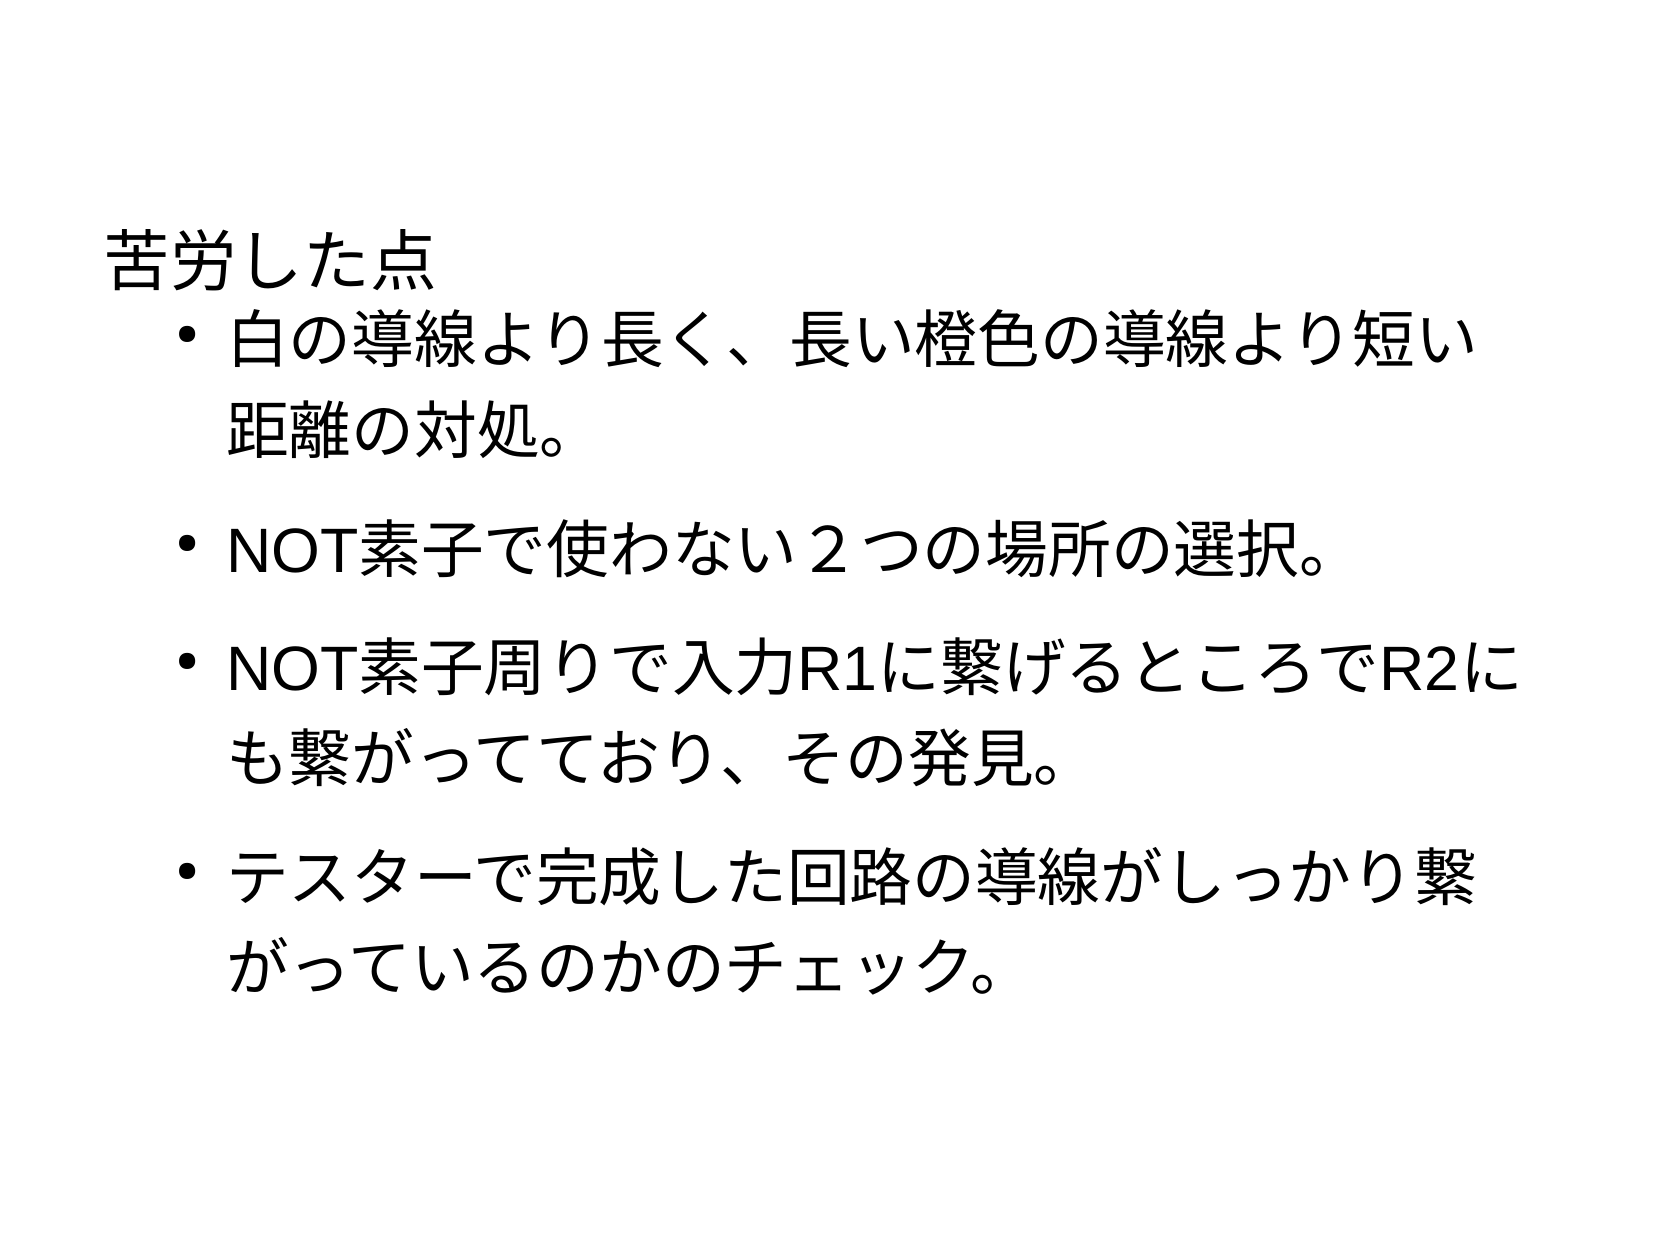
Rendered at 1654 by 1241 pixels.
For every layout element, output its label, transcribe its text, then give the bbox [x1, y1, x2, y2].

text_box 苦労した点 [88, 200, 434, 283]
list 白の導線より長く、長い橙色の導線より短い距離の対処。 NOT素子で使わない２つの場所の選択。 NOT素子周りで入力R1に繋げるところでR2にも繋がってており、その発見。 テスターで完成した回路の導線がしっかり繋がっているのかのチェック。 [159, 290, 1524, 1010]
